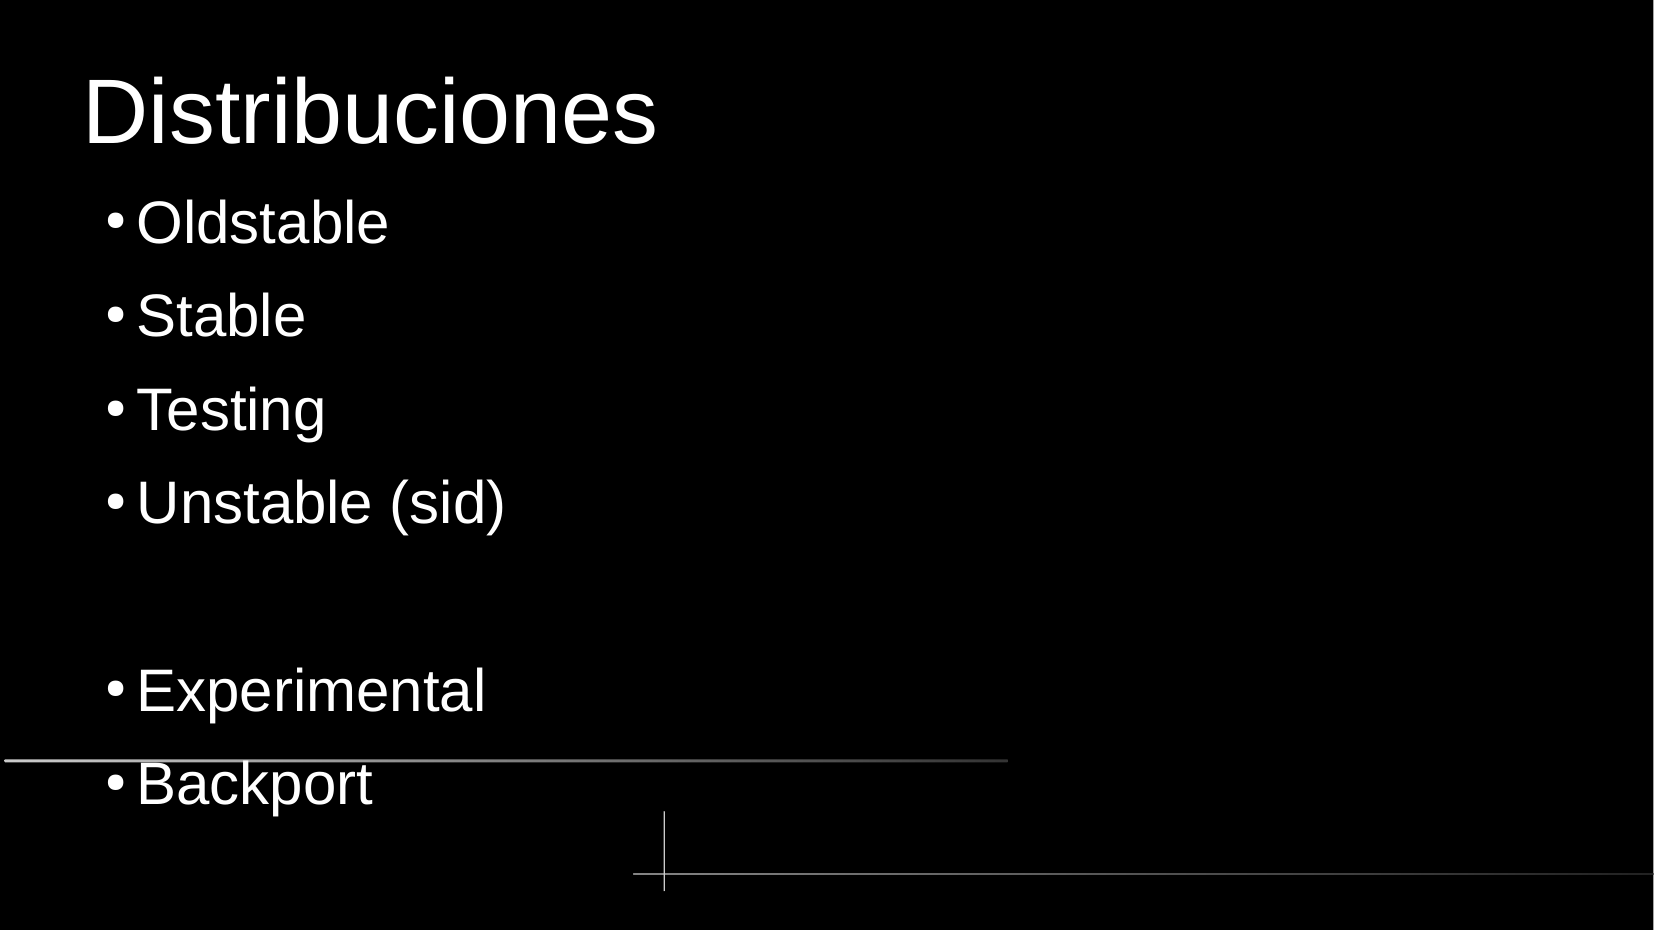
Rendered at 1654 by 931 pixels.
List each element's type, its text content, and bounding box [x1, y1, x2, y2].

list Oldstable Stable Testing Unstable (sid) Experimental Backport [105, 188, 1456, 819]
title Distribuciones [82, 35, 1235, 189]
